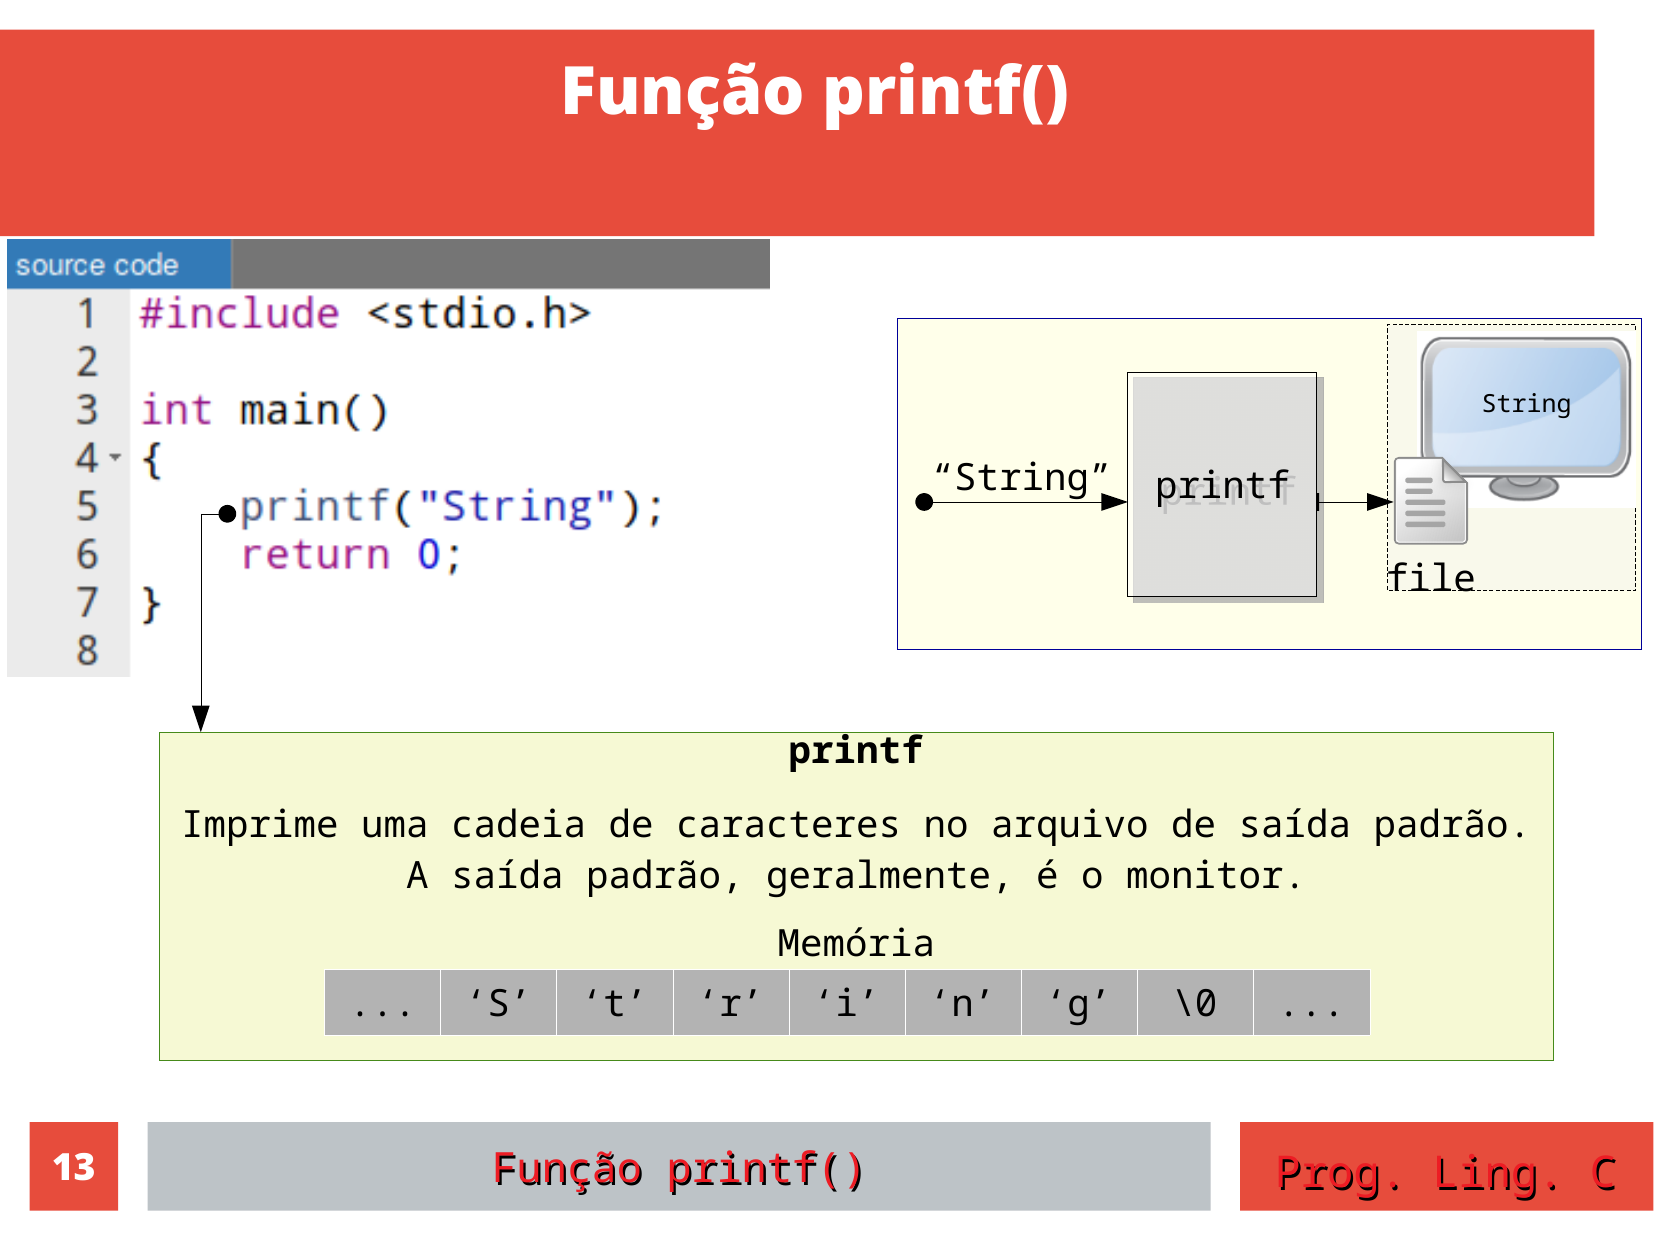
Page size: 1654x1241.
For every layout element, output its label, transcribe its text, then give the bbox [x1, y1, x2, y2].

picture [7, 239, 770, 677]
table_header ... [1254, 970, 1370, 1035]
table_header \0 [1138, 970, 1253, 1035]
table_header ... [325, 970, 440, 1035]
table_header ‘g’ [1022, 970, 1137, 1035]
picture [1375, 331, 1636, 556]
text_box printf Imprime uma cadeia de caracteres no arquivo de saída padrão. A saída padrão, geralmente, é o monitor. Memória [159, 732, 1554, 1061]
text_box [897, 318, 1642, 650]
text_box Função printf() [197, 1133, 1162, 1199]
table_header ‘S’ [441, 970, 556, 1035]
table_header ‘i’ [790, 970, 905, 1035]
text_box Prog. Ling. C [1233, 1133, 1654, 1202]
table_header ‘r’ [674, 970, 789, 1035]
table_header ‘t’ [557, 970, 673, 1035]
text_box printf [1127, 372, 1317, 597]
title Função printf() [283, 42, 1347, 225]
table_header ‘n’ [906, 970, 1021, 1035]
